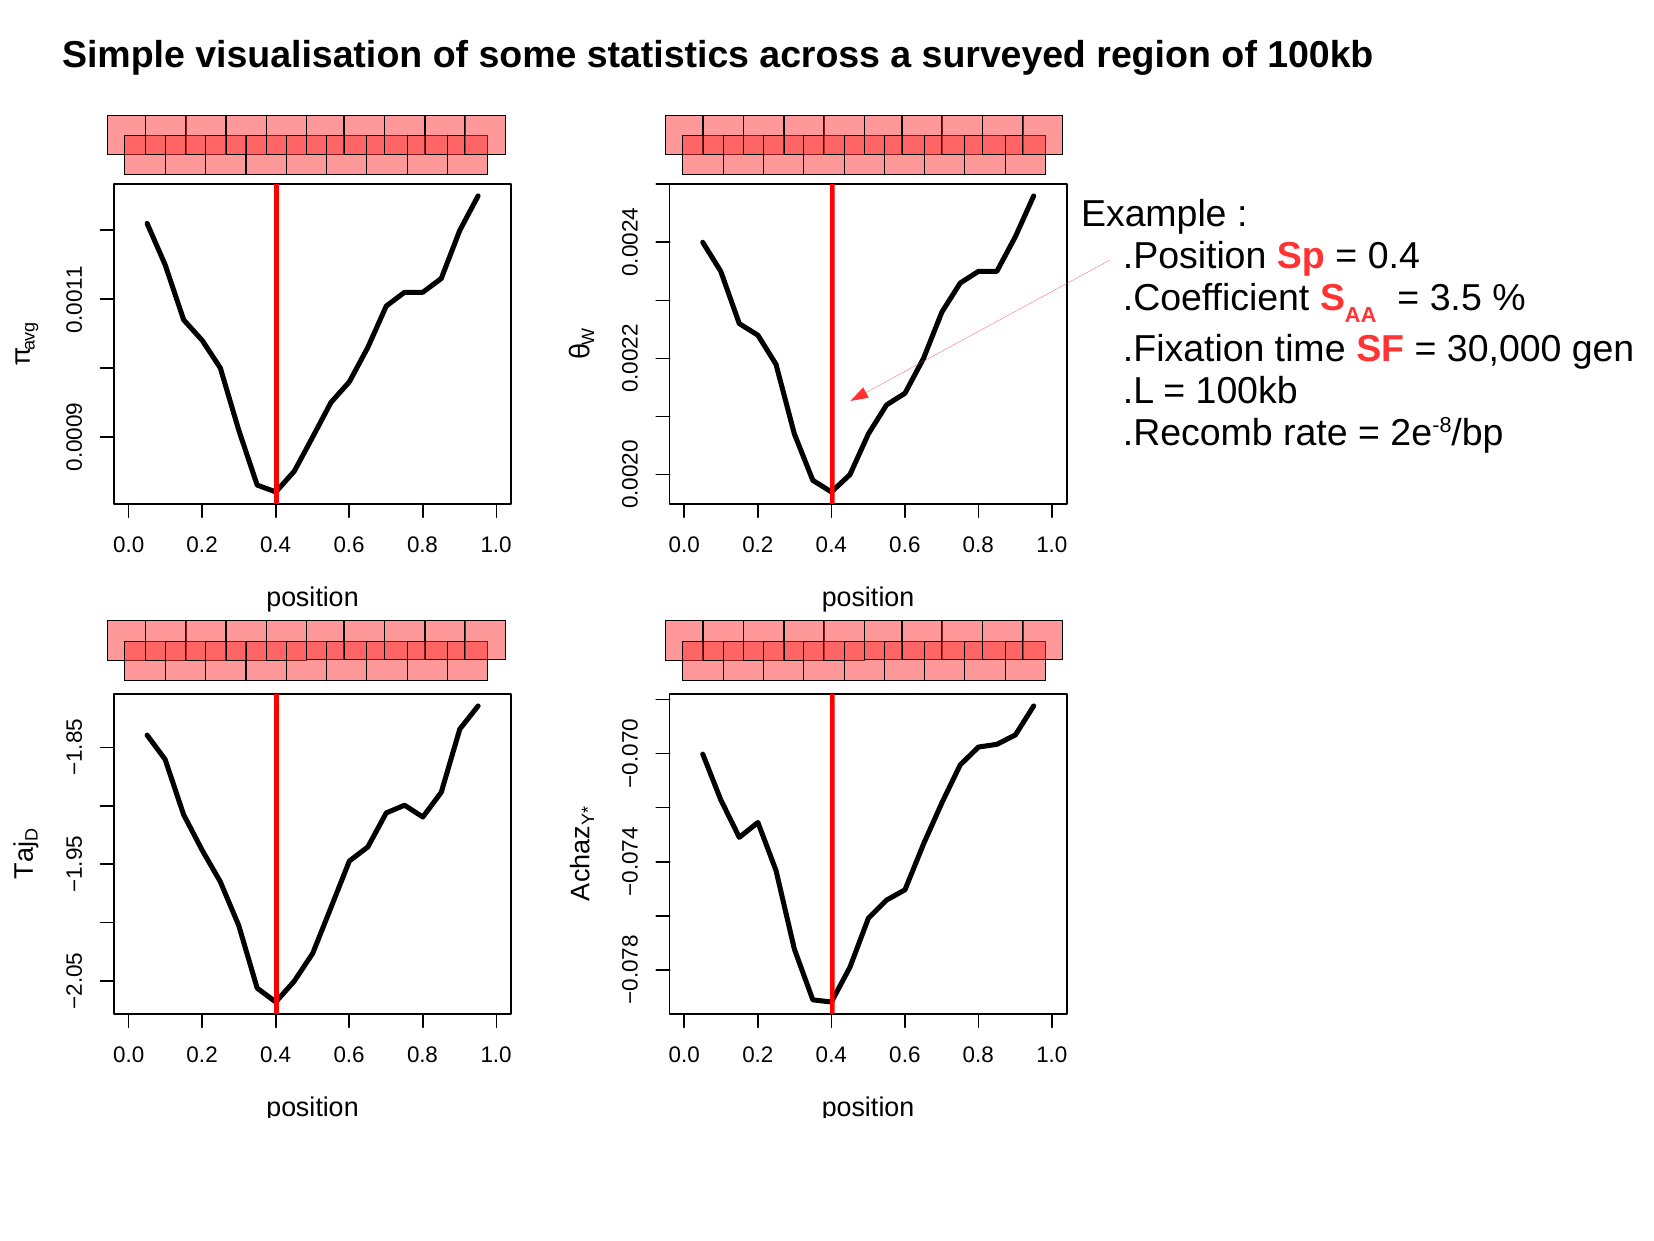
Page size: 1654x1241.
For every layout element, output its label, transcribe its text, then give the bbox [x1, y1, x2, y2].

text_box [107, 620, 506, 681]
text_box Example : .Position Sp = 0.4 .Coefficient SAA = 3.5 % .Fixation time SF = 30,000 gen .L = 100kb .Recomb rate = 2e-8/bp [1066, 184, 1650, 503]
text_box [107, 115, 506, 175]
picture [0, 156, 1075, 1118]
text_box [665, 115, 1063, 175]
text_box Simple visualisation of some statistics across a surveyed region of 100kb [47, 25, 1390, 83]
text_box [665, 620, 1063, 681]
